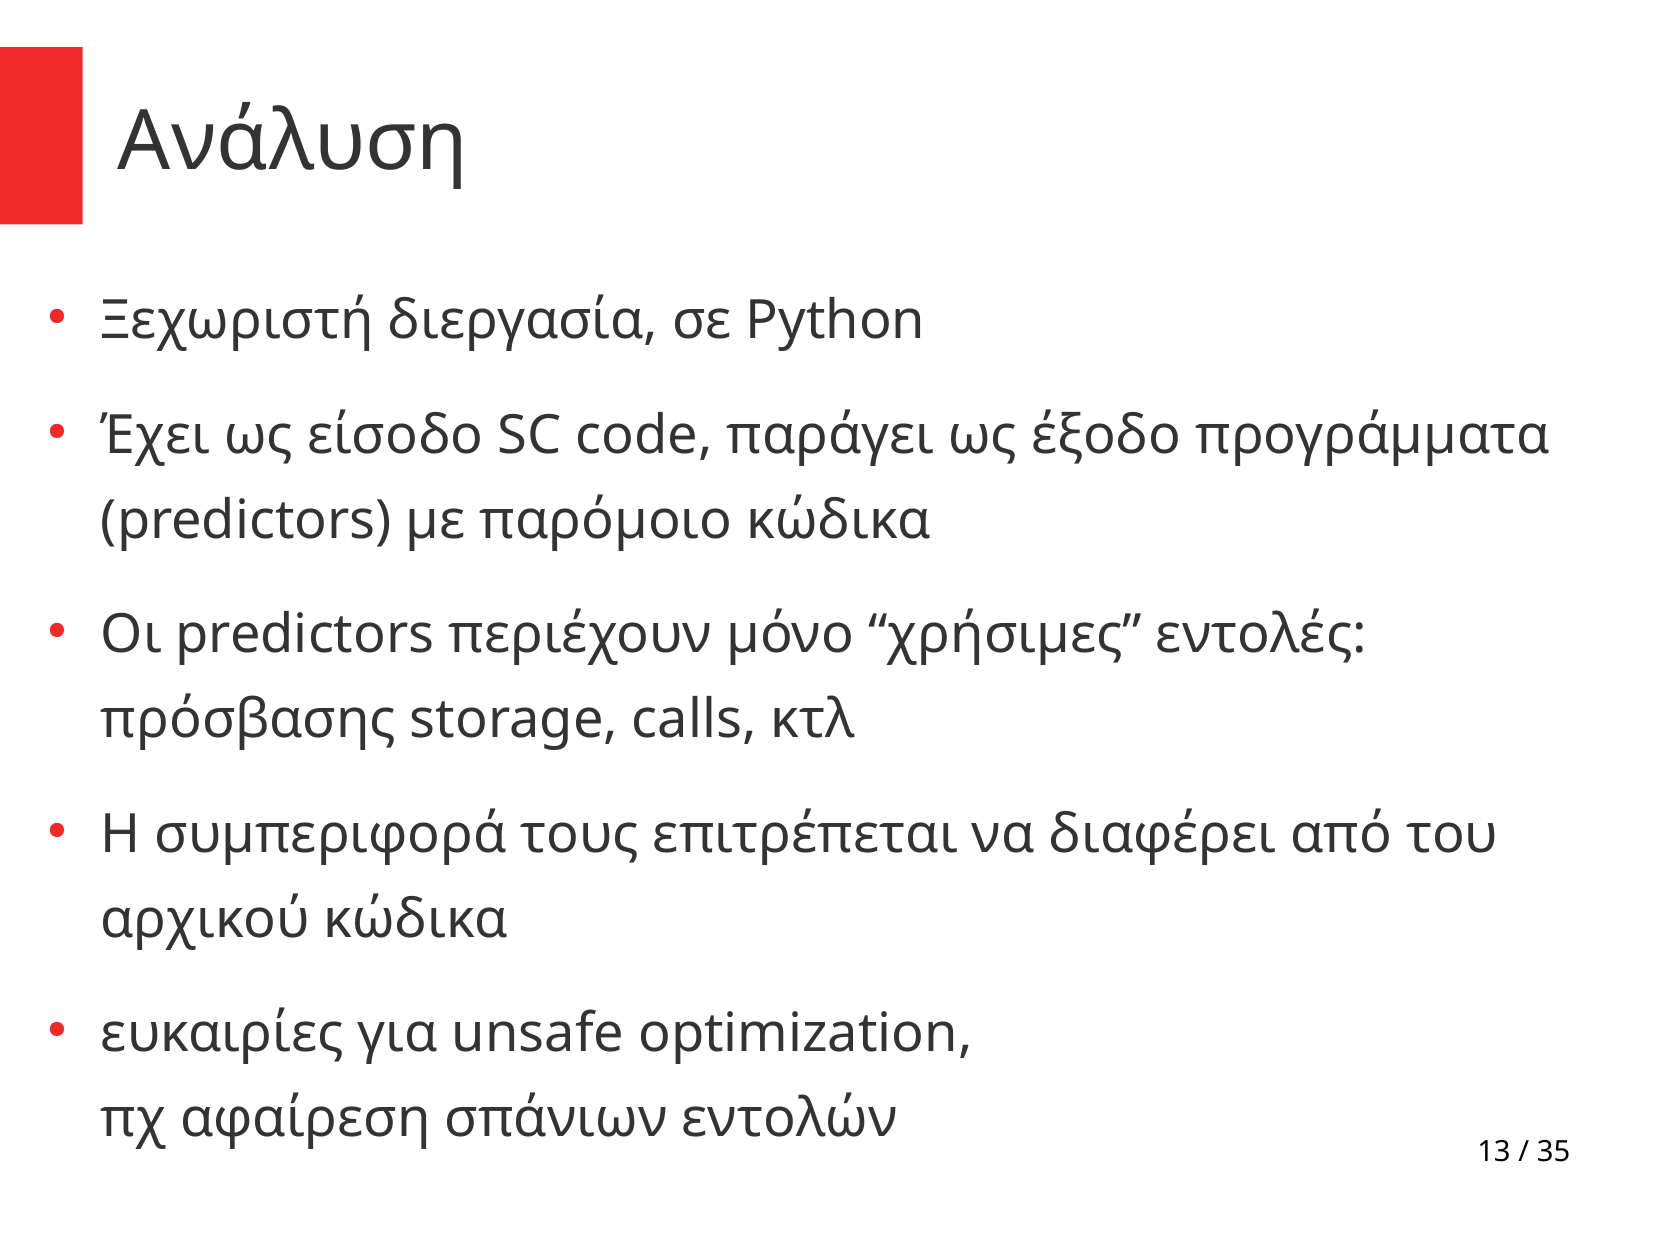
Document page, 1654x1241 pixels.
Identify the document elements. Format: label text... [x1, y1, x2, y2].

title Ανάλυση [117, 33, 1571, 241]
list Ξεχωριστή διεργασία, σε Python Έχει ως είσοδο SC code, παράγει ως έξοδο προγράμματα (predictors) με παρόμοιο κώδικα Οι predictors περιέχουν μόνο “χρήσιμες” εντολές: πρόσβασης storage, calls, κτλ Η συμπεριφορά τους επιτρέπεται να διαφέρει από του αρχικού κώδικα ευκαιρίες για unsafe optimization, πχ αφαίρεση σπάνιων εντολών [29, 270, 1620, 1111]
